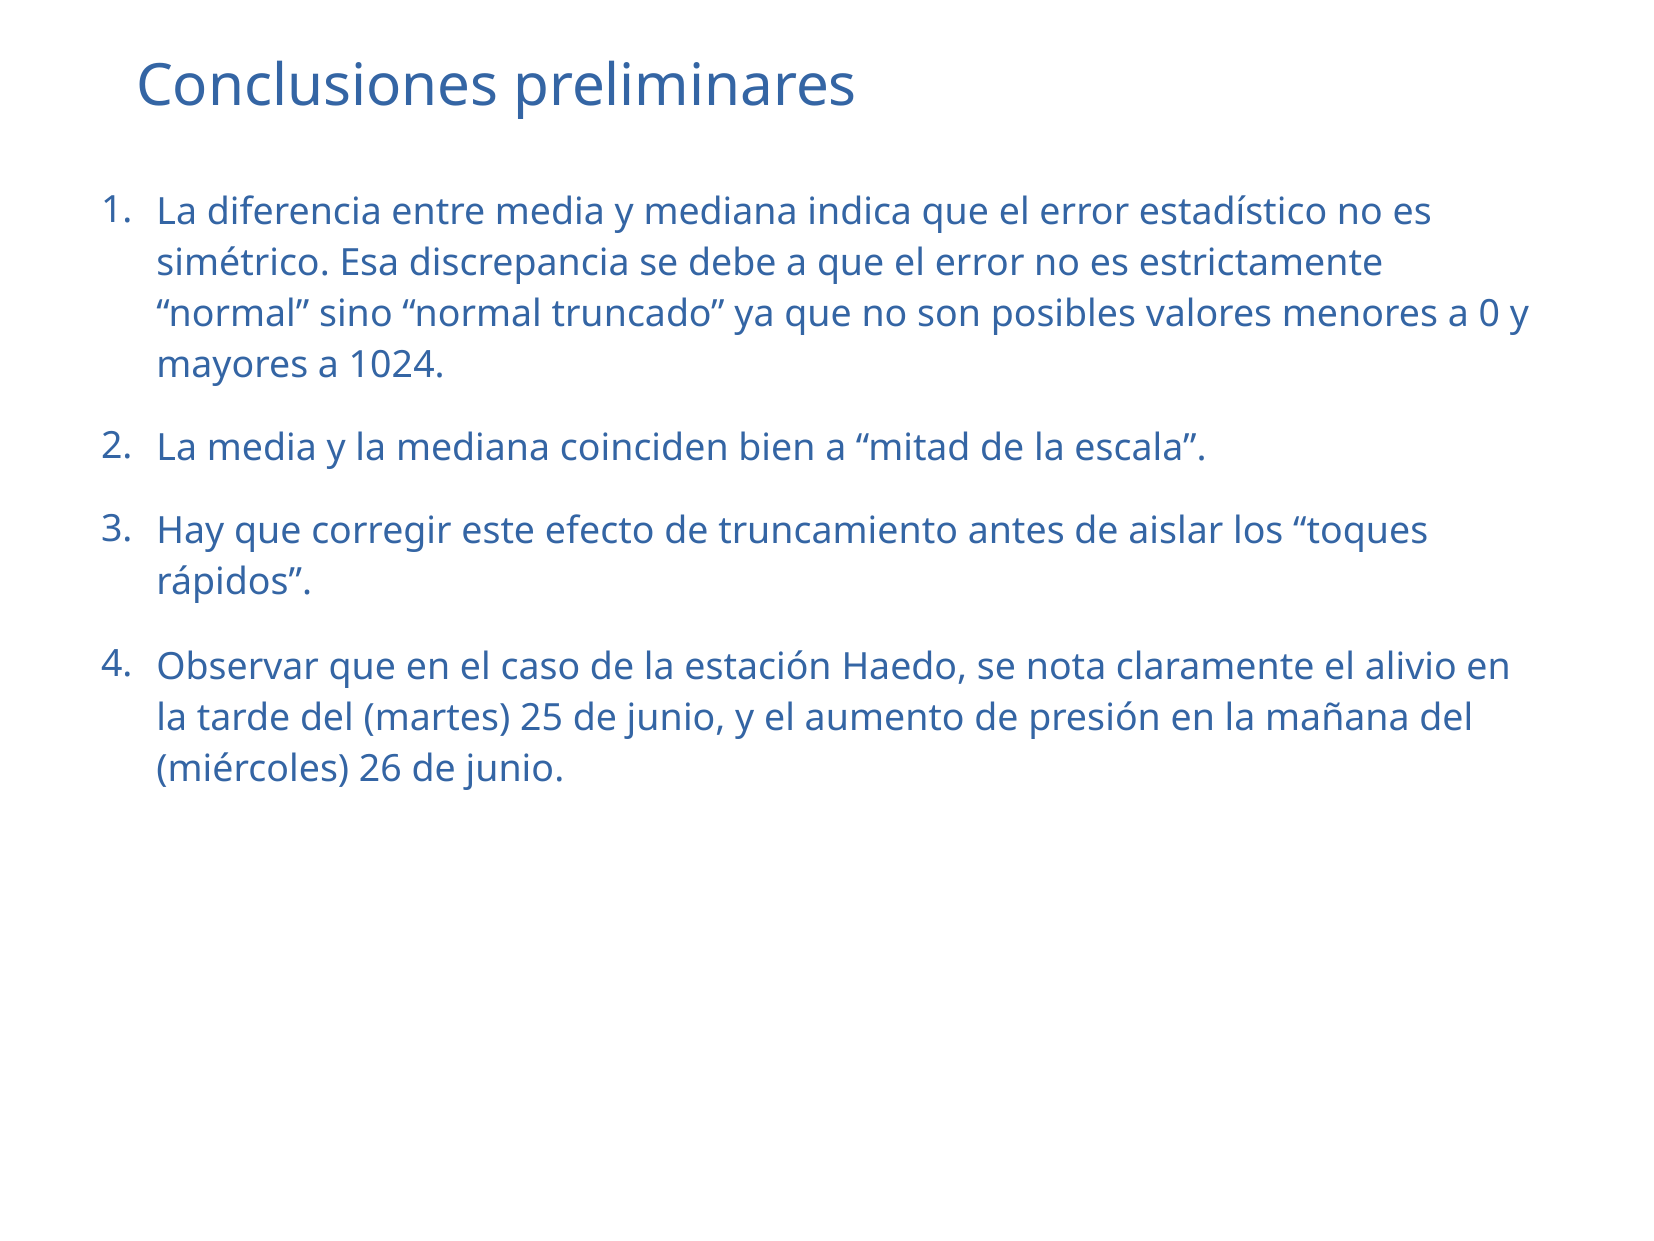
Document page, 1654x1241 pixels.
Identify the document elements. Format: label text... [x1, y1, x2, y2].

text_box Observar que en el caso de la estación Haedo, se nota claramente el alivio en la tarde del (martes) 25 de junio, y el aumento de presión en la mañana del (miércoles) 26 de junio. [141, 632, 1548, 794]
text_box 4. [86, 629, 158, 742]
text_box 1. [86, 174, 158, 288]
text_box La media y la mediana coinciden bien a “mitad de la escala”. [158, 413, 1548, 478]
text_box La diferencia entre media y mediana indica que el error estadístico no es simétrico. Esa discrepancia se debe a que el error no es estrictamente “normal” sino “normal truncado” ya que no son posibles valores menores a 0 y mayores a 1024. [141, 177, 1548, 388]
text_box 3. [86, 493, 158, 607]
text_box Hay que corregir este efecto de truncamiento antes de aislar los “toques rápidos”. [141, 496, 1548, 609]
text_box Conclusiones preliminares [121, 35, 865, 126]
text_box 2. [86, 410, 158, 493]
